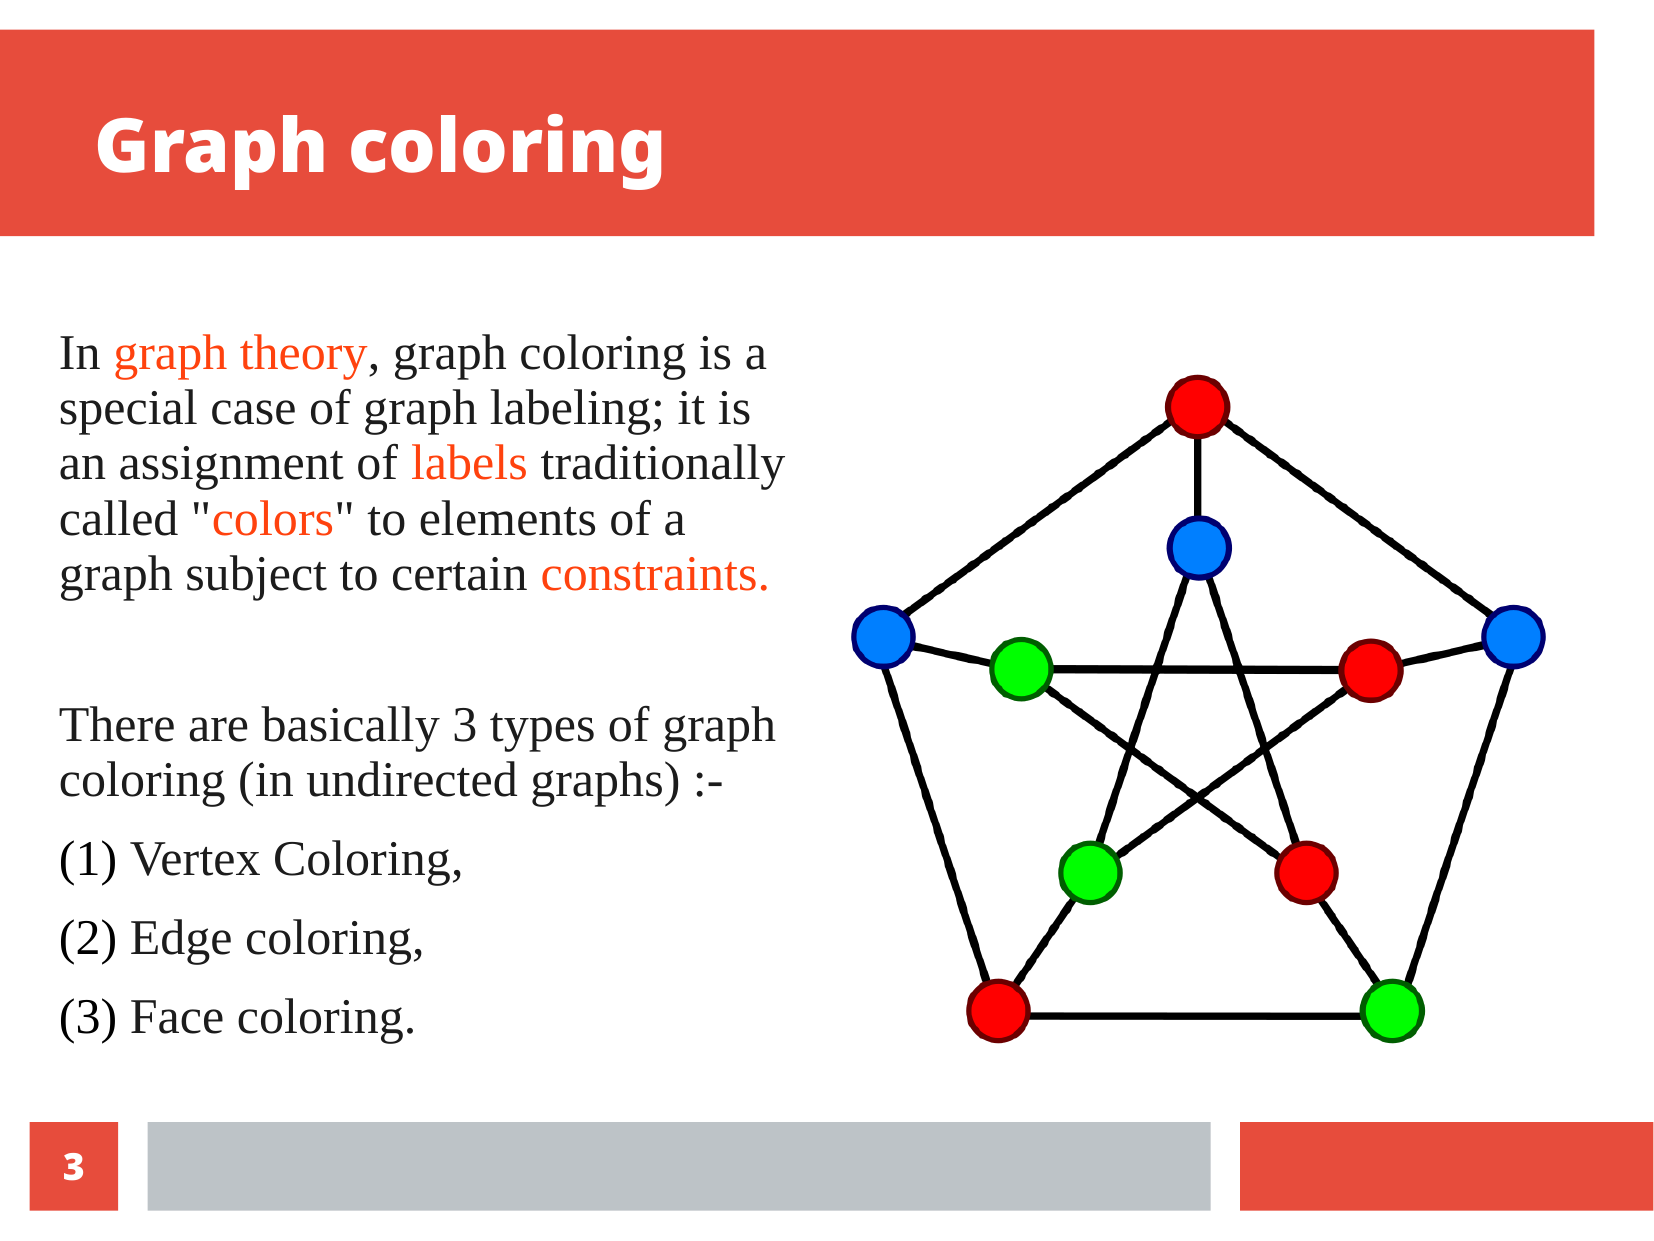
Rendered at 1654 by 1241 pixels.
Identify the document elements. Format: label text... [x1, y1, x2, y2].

list There are basically 3 types of graph coloring (in undirected graphs) :- Vertex Coloring, Edge coloring, Face coloring. [59, 696, 794, 1063]
list In graph theory, graph coloring is a special case of graph labeling; it is an assignment of labels traditionally called "colors" to elements of a graph subject to certain constraints. [59, 324, 794, 691]
title Graph coloring [94, 47, 1630, 195]
picture [830, 356, 1566, 1061]
